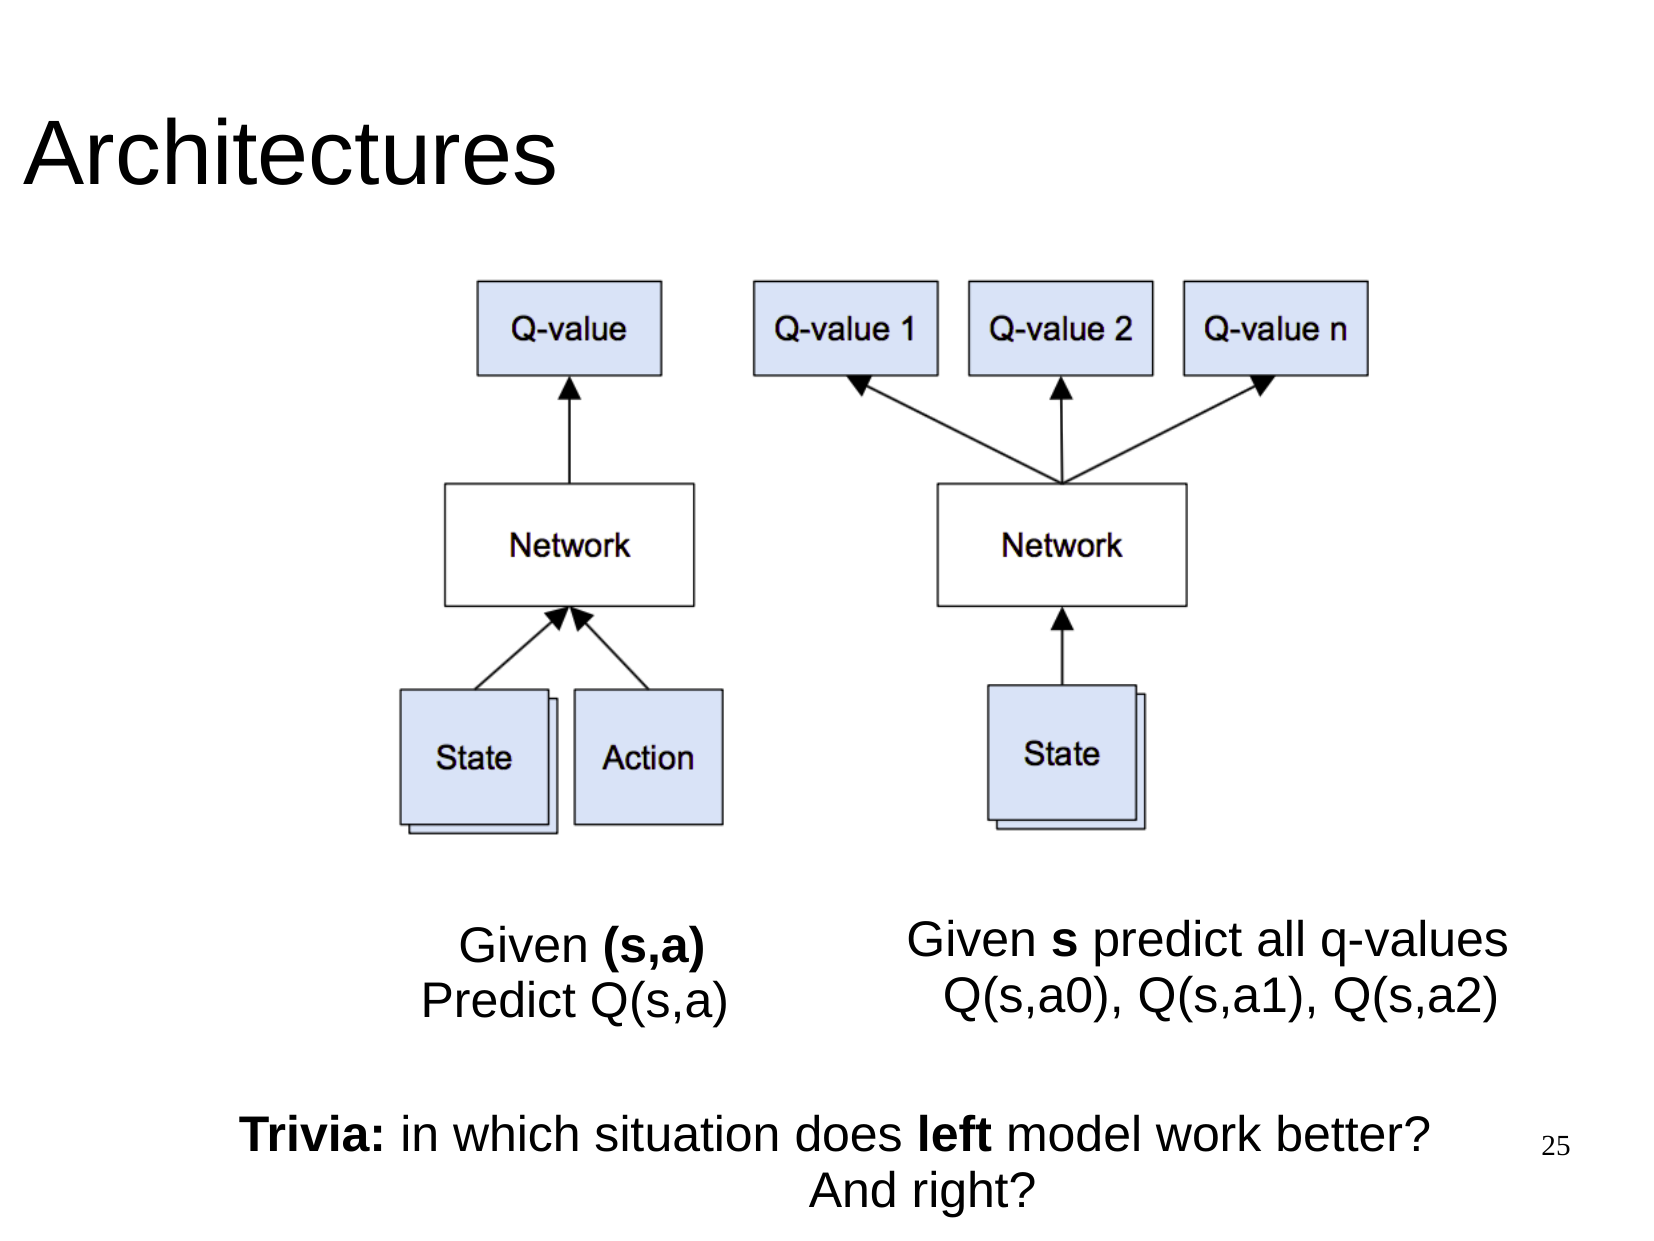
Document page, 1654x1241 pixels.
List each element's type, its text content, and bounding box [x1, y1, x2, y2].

picture [370, 258, 1466, 841]
title Architectures [23, 49, 1512, 257]
text_box Trivia: in which situation does left model work better? And right? [65, 1098, 1548, 1241]
text_box Given (s,a) Predict Q(s,a) [194, 909, 900, 1094]
text_box Given s predict all q-values Q(s,a0), Q(s,a1), Q(s,a2) [784, 904, 1561, 1066]
